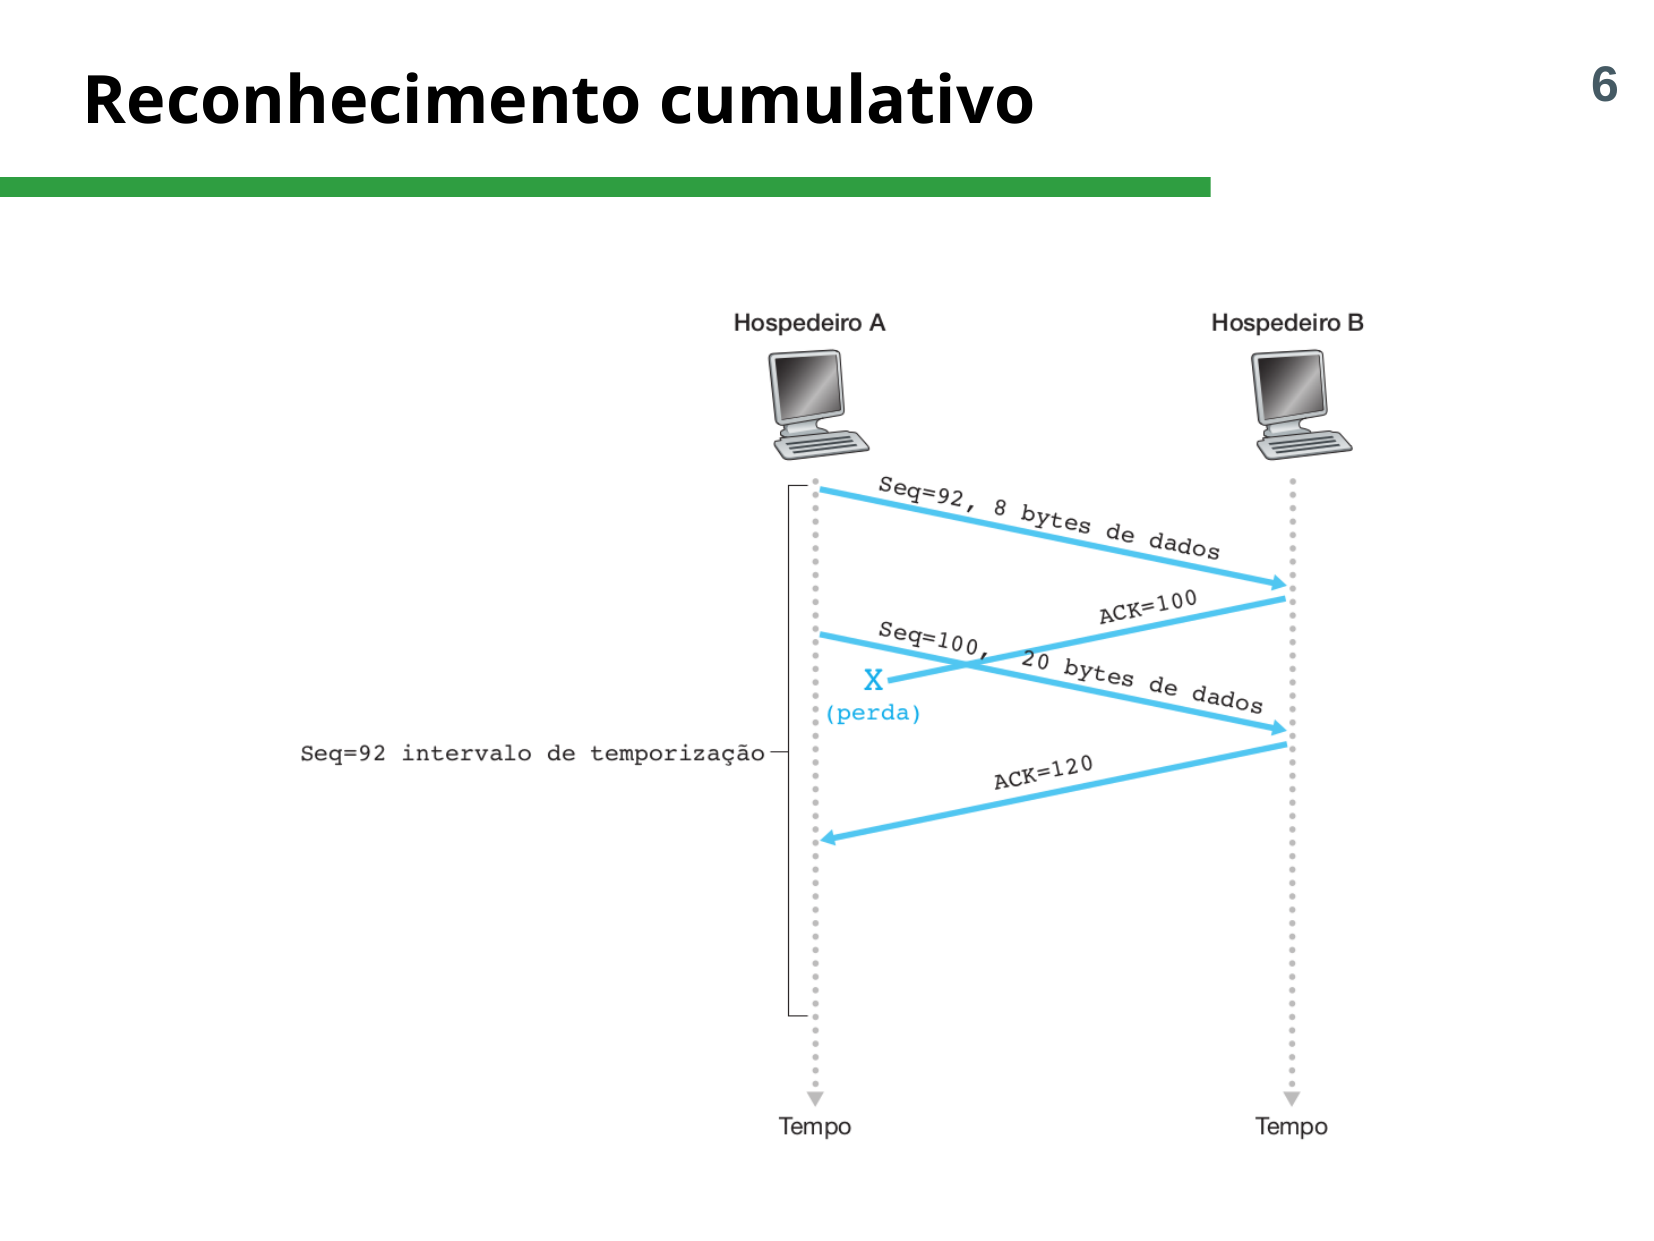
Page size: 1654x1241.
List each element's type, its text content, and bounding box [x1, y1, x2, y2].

title Reconhecimento cumulativo [82, 0, 1152, 202]
picture [282, 273, 1388, 1182]
